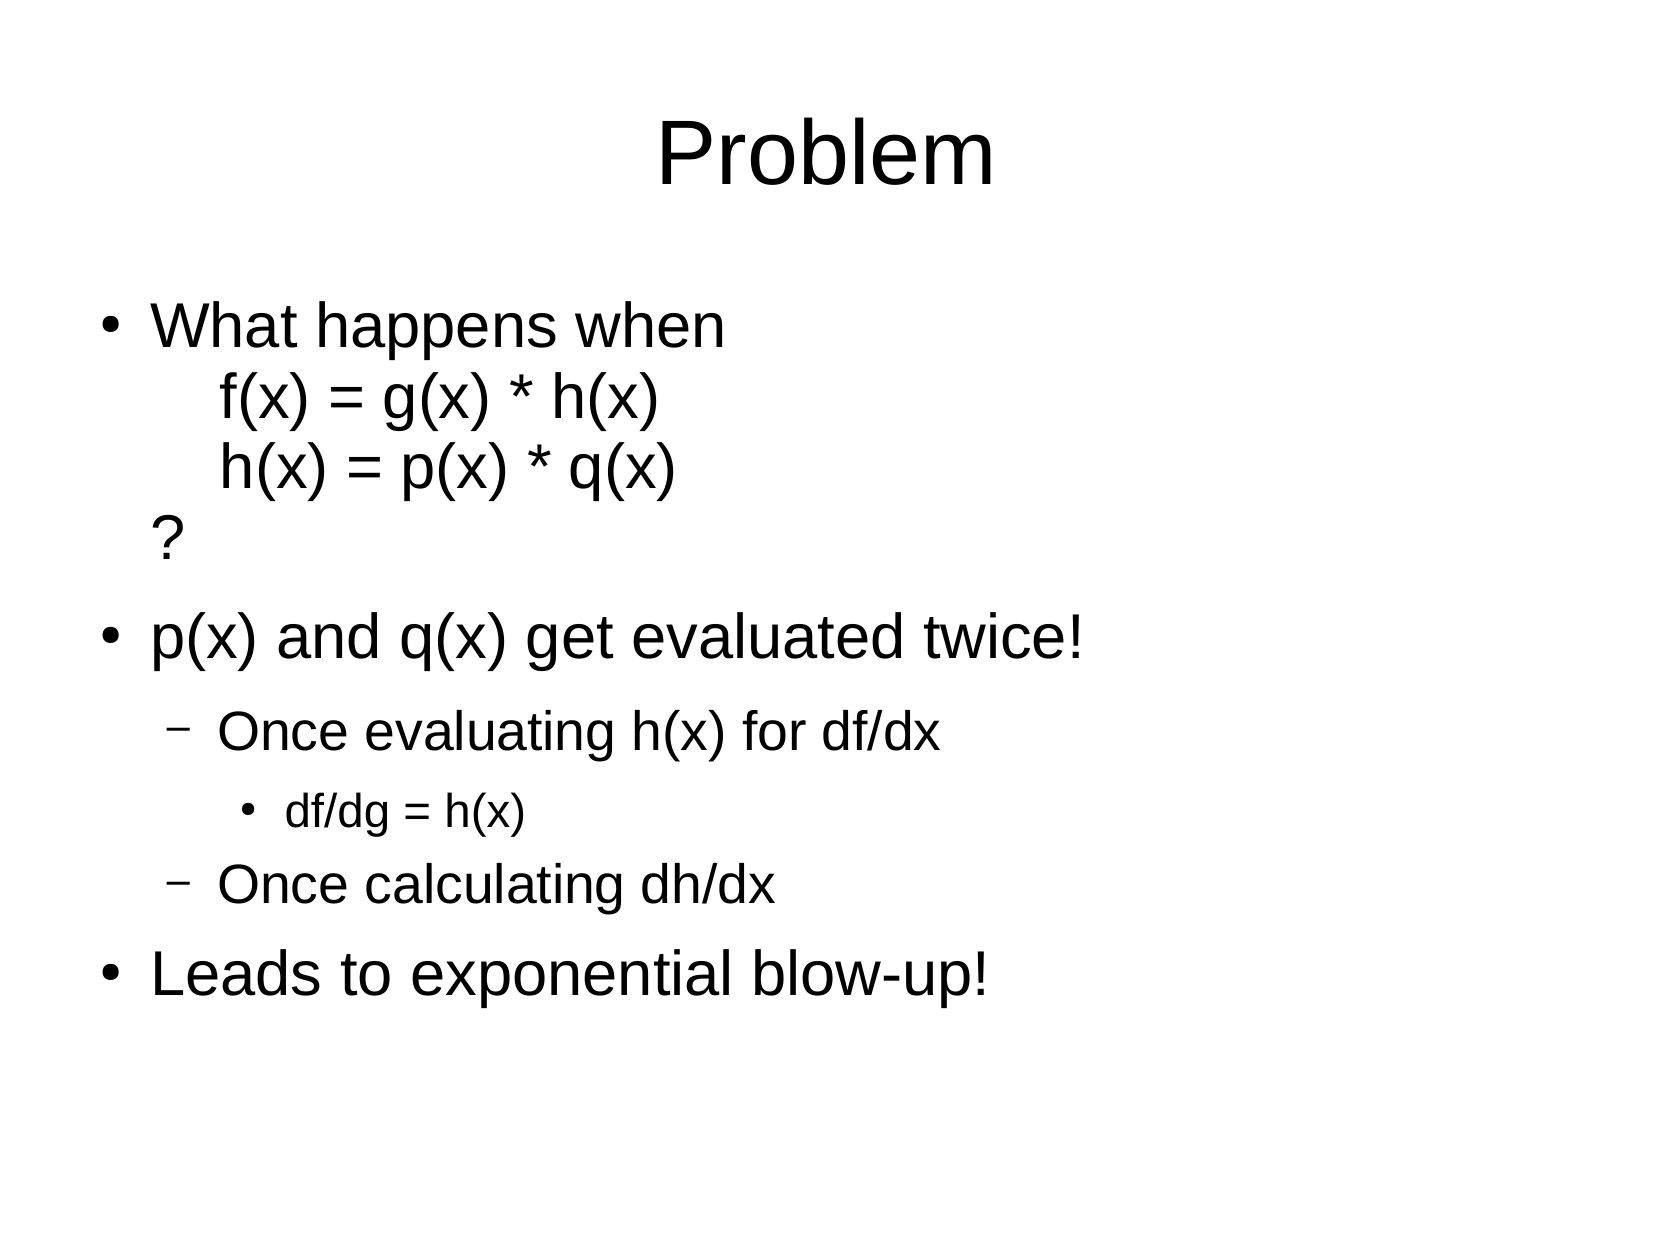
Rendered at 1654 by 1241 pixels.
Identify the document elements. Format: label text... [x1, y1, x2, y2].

title Problem [82, 49, 1571, 257]
list What happens when f(x) = g(x) * h(x) h(x) = p(x) * q(x) ? p(x) and q(x) get evaluated twice! Once evaluating h(x) for df/dx df/dg = h(x) Once calculating dh/dx Leads to exponential blow-up! [82, 290, 1571, 1010]
